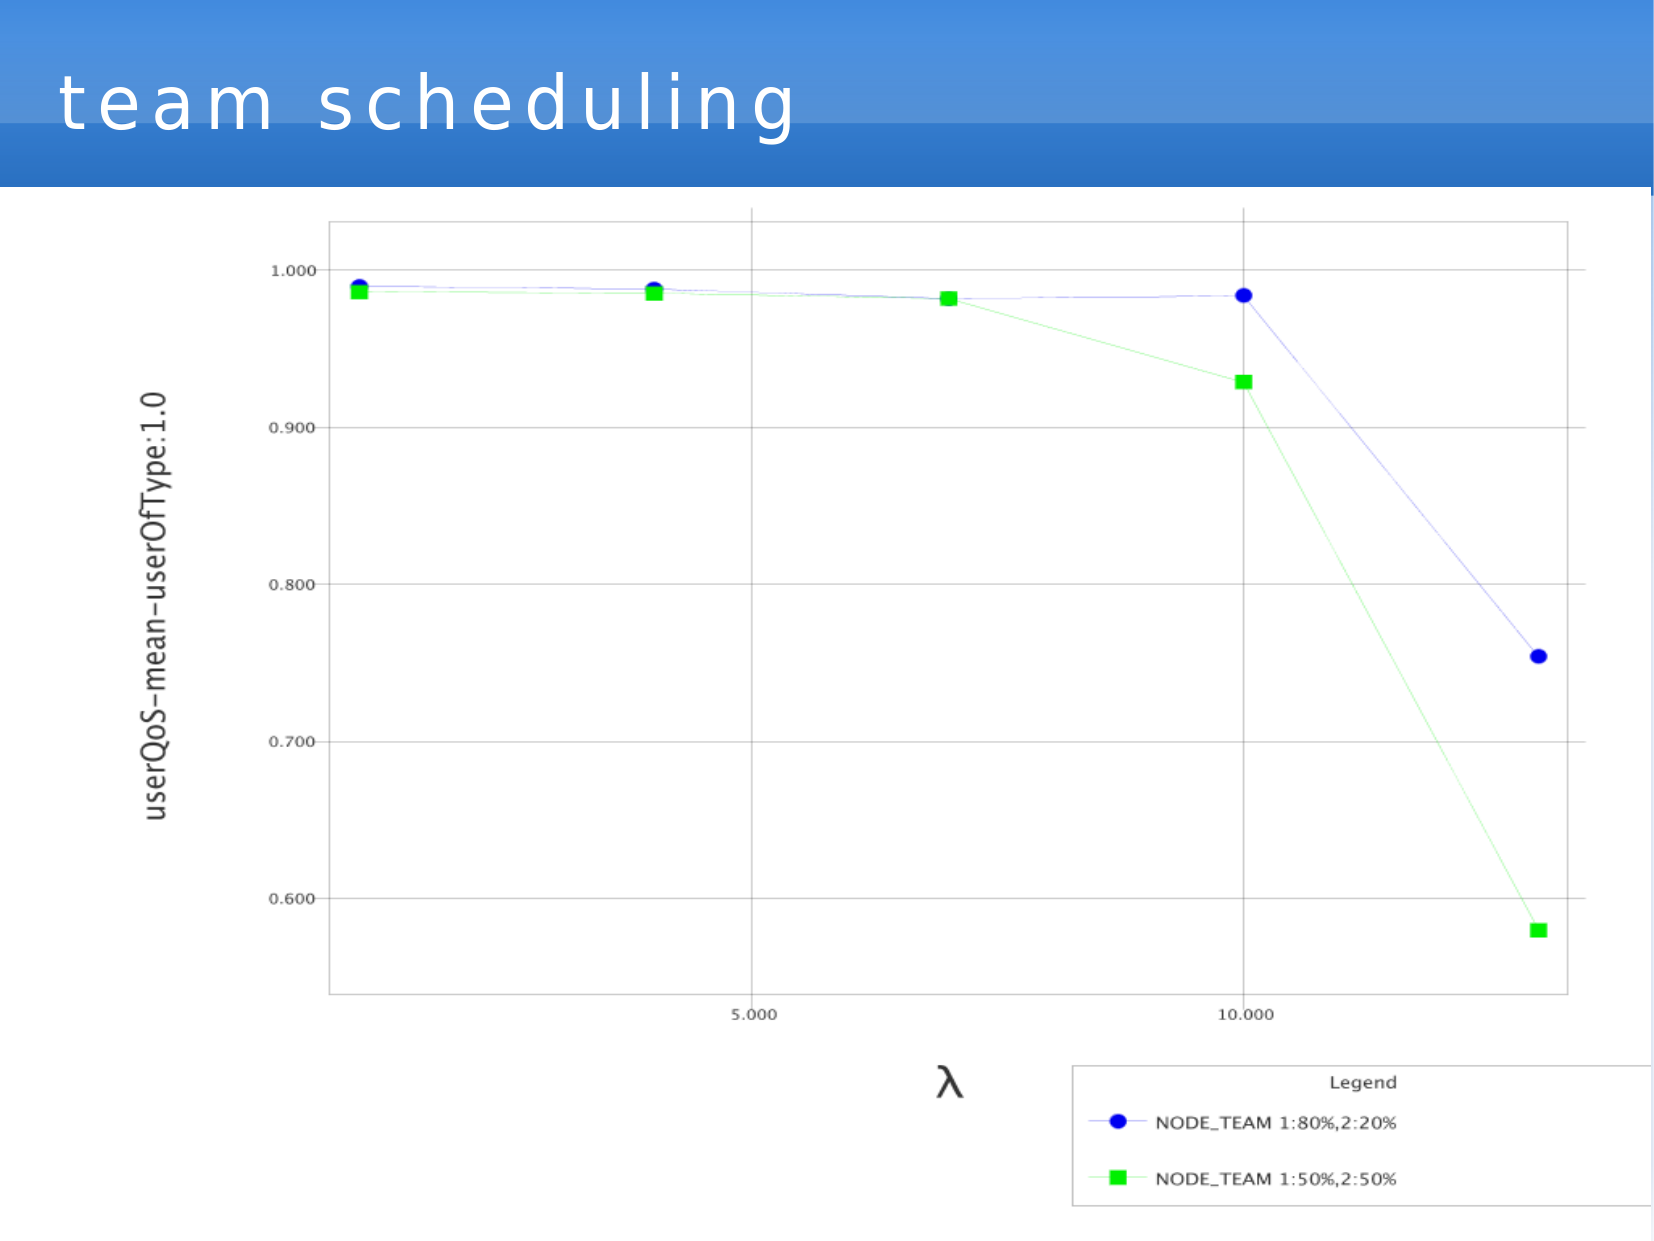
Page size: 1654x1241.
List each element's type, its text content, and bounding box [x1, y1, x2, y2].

title team scheduling [59, 36, 1270, 171]
picture [0, 0, 1654, 1241]
